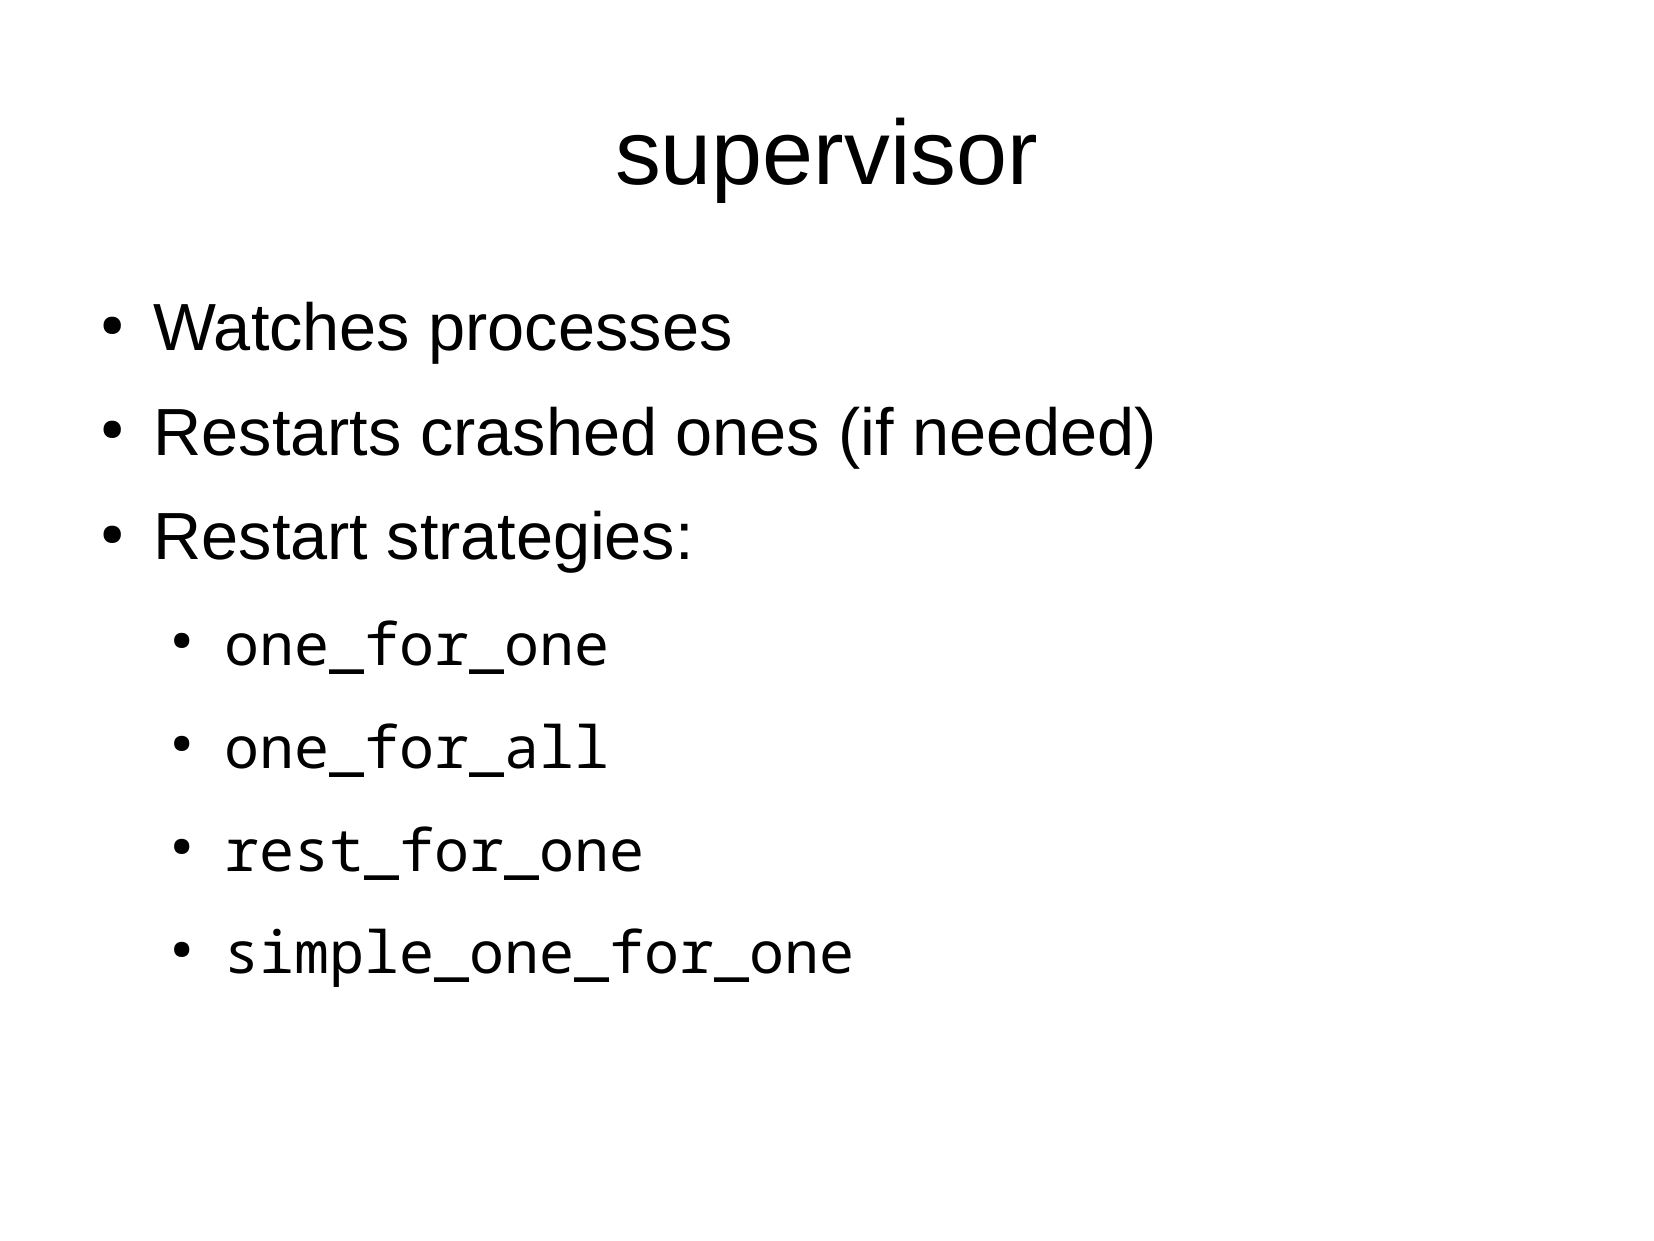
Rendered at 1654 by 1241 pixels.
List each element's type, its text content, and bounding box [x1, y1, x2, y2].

list Watches processes Restarts crashed ones (if needed) Restart strategies: one_for_one one_for_all rest_for_one simple_one_for_one [82, 290, 1571, 1010]
title supervisor [82, 49, 1571, 257]
